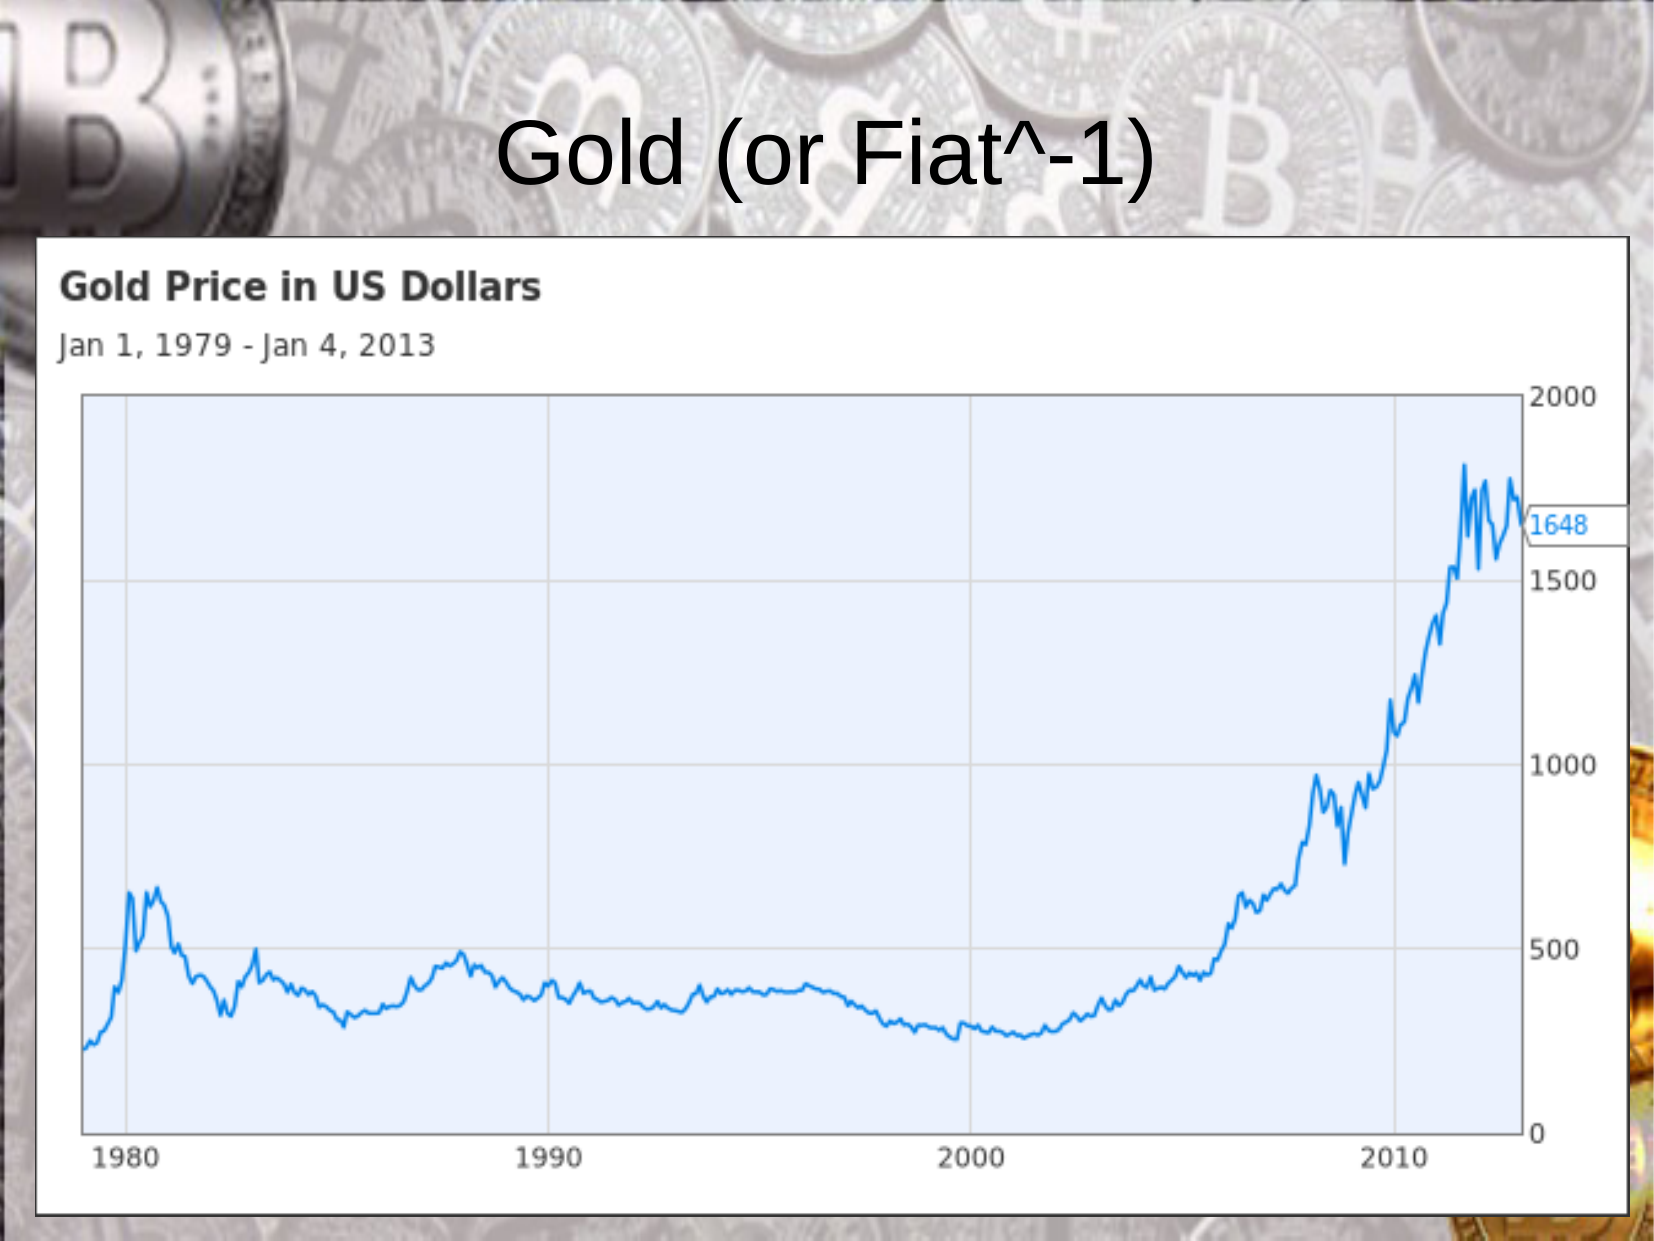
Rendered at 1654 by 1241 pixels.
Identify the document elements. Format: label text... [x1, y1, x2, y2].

picture [0, 0, 1654, 1241]
title Gold (or Fiat^-1) [82, 49, 1571, 236]
